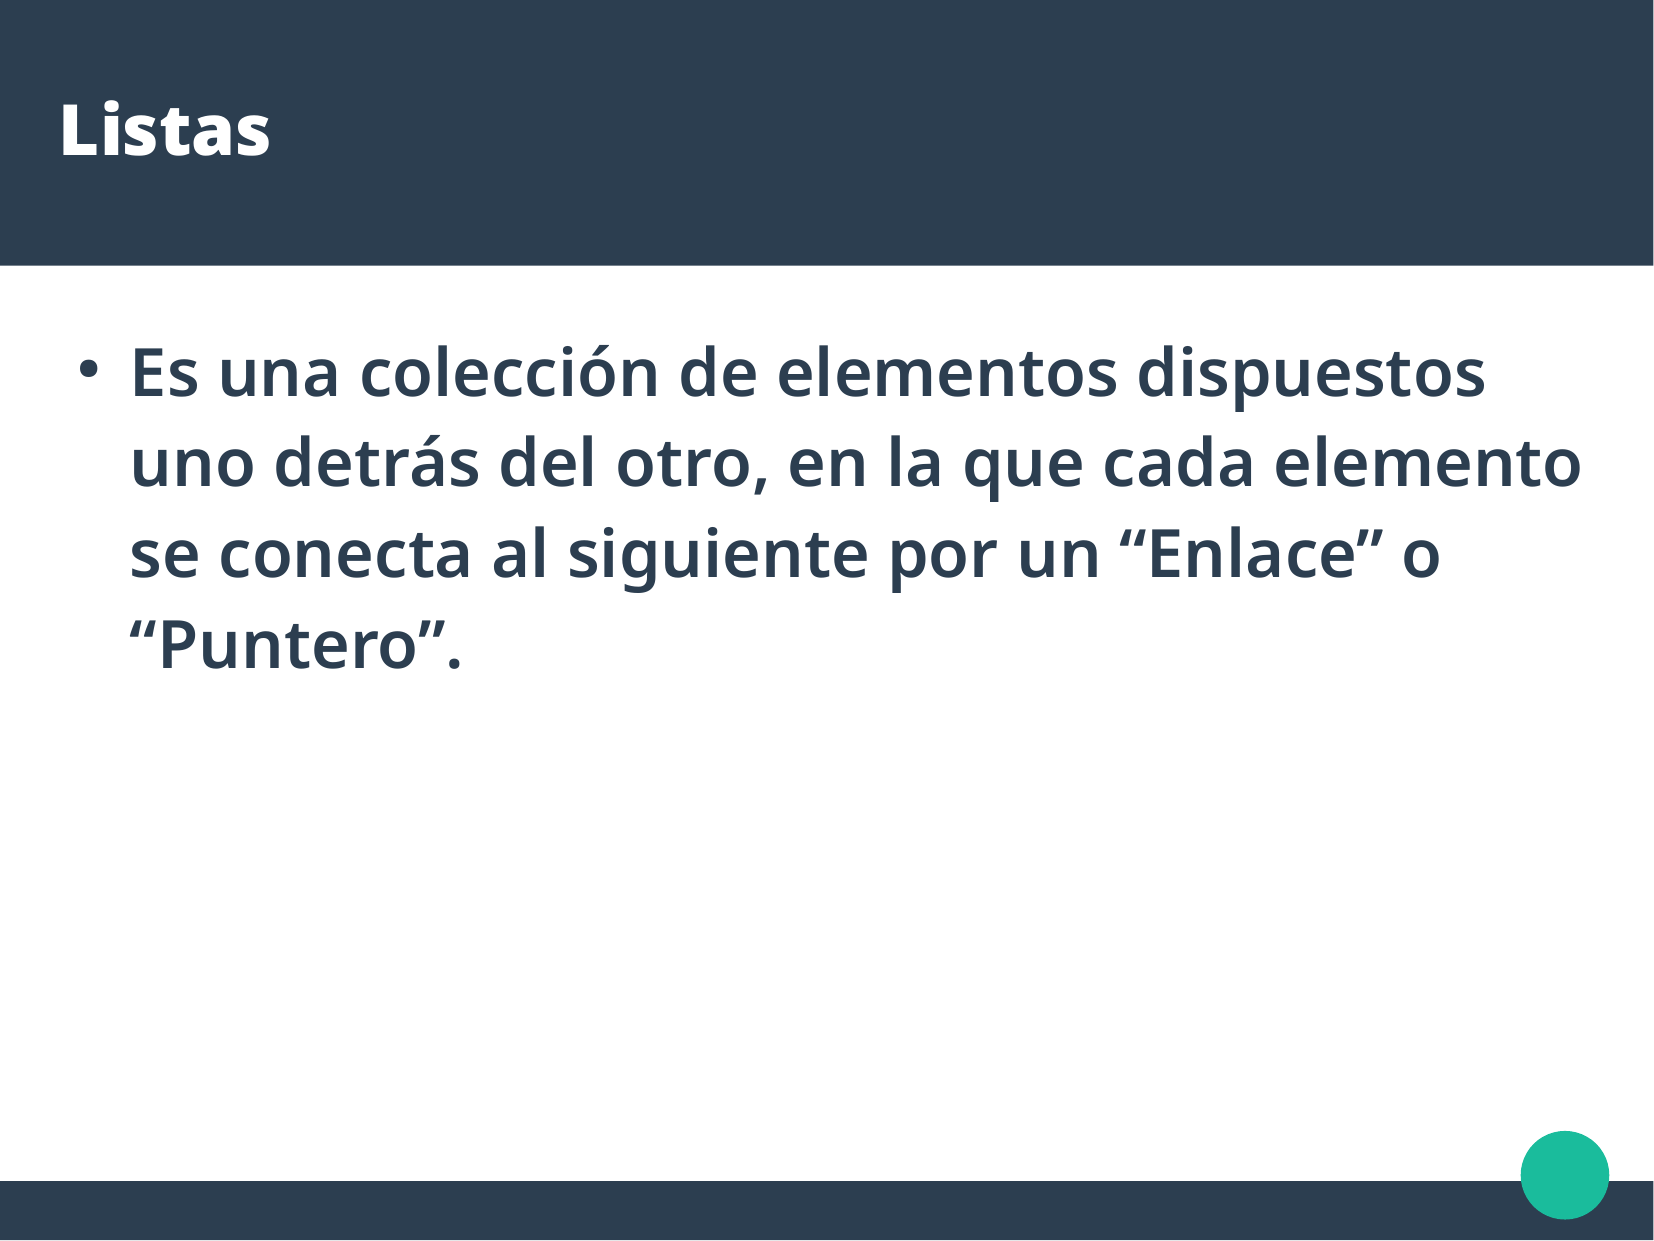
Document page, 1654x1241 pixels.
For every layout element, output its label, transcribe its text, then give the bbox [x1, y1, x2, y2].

list Es una colección de elementos dispuestos uno detrás del otro, en la que cada elemento se conecta al siguiente por un “Enlace” o “Puntero”. [59, 324, 1595, 1152]
title Listas [59, 49, 1595, 207]
